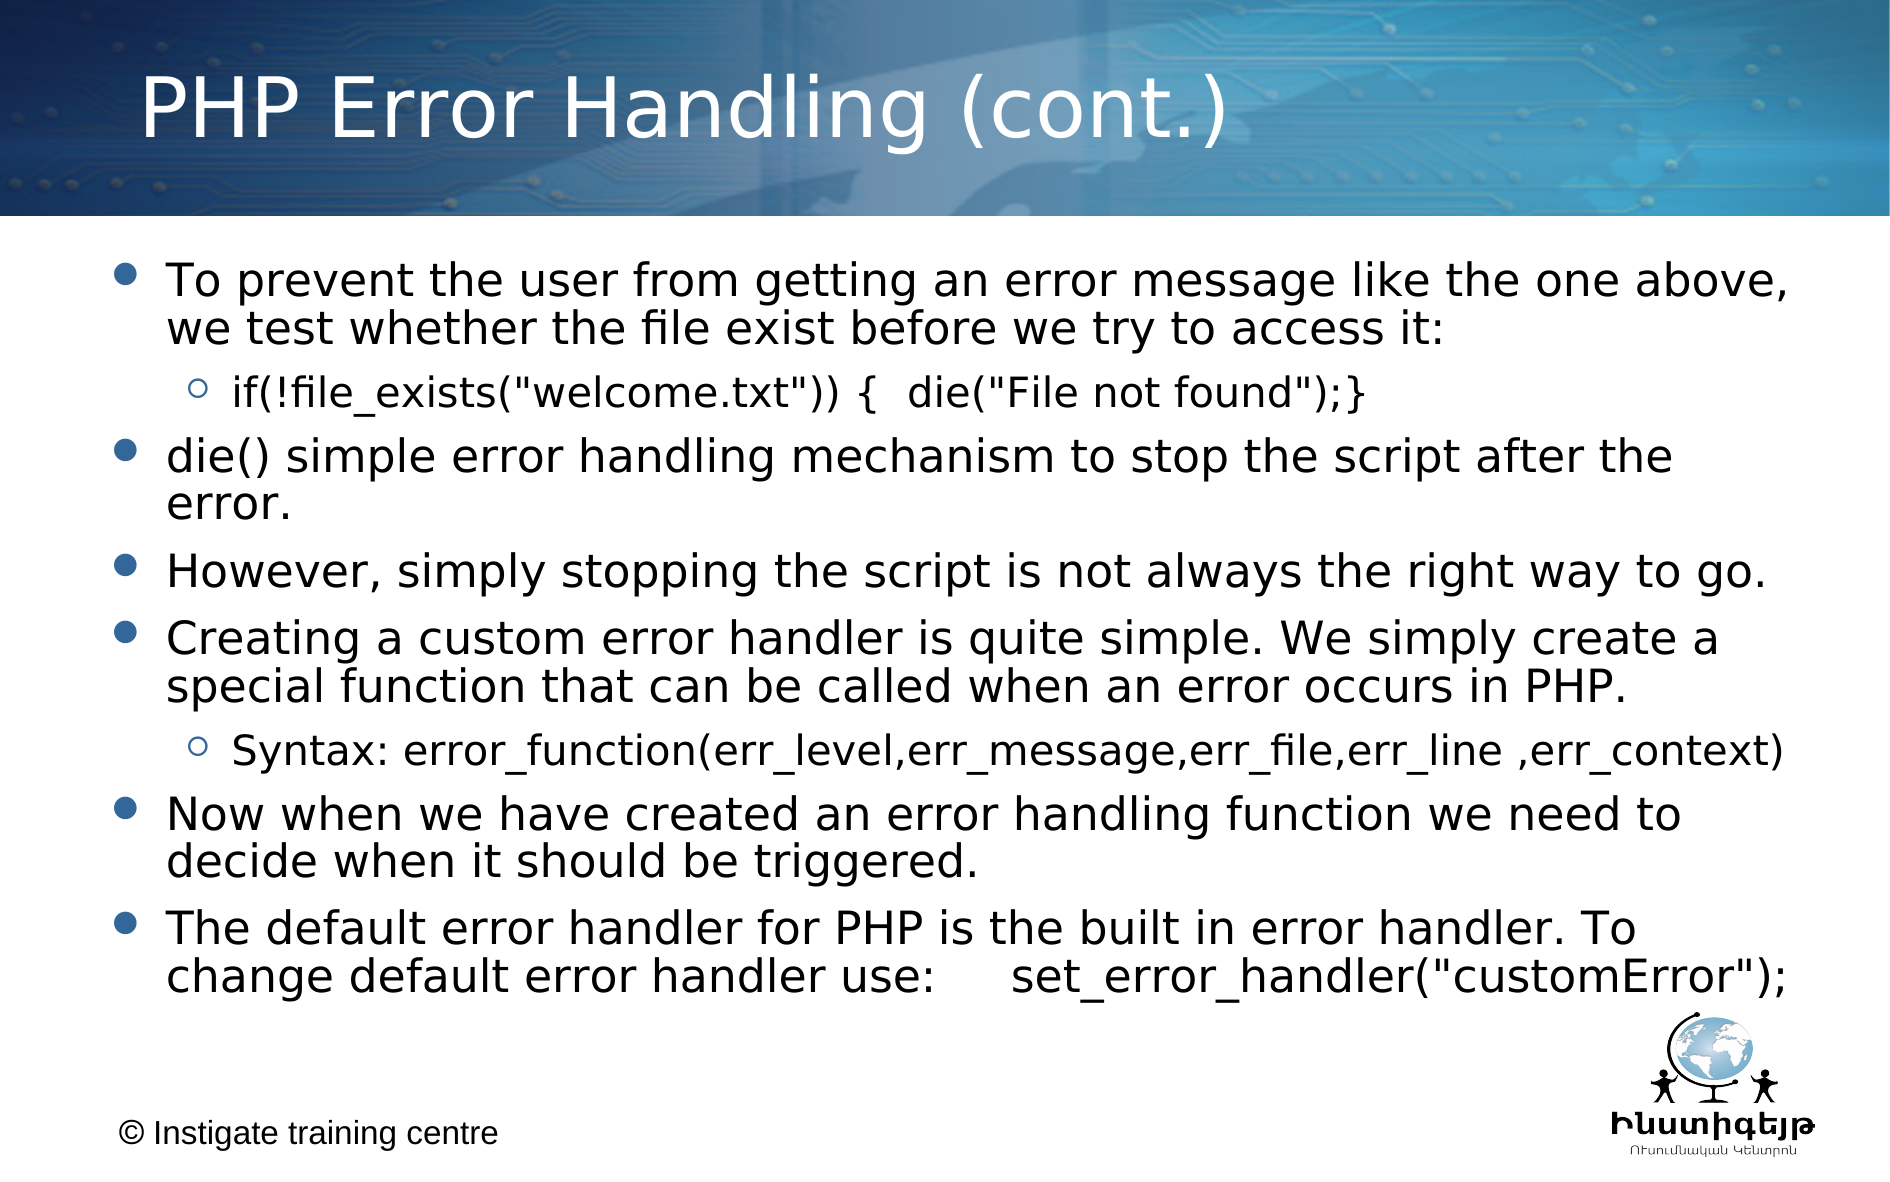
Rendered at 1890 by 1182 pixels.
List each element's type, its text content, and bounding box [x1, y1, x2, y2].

picture [1612, 1012, 1815, 1157]
text_box PHP Error Handling (cont.) [138, 82, 1801, 87]
list To prevent the user from getting an error message like the one above, we test whether the file exist before we try to access it: if(!file_exists("welcome.txt")) { die("File not found");} die() simple error handling mechanism to stop the script after the error. However, simply stopping the script is not always the right way to go. Creating a custom error handler is quite simple. We simply create a special function that can be called when an error occurs in PHP. Syntax: error_function(err_level,err_message,err_file,err_line ,err_context) Now when we have created an error handling function we need to decide when it should be triggered. The default error handler for PHP is the built in error handler. To change default error handler use: set_error_handler("customError"); [110, 258, 1801, 285]
picture [0, 0, 1890, 216]
